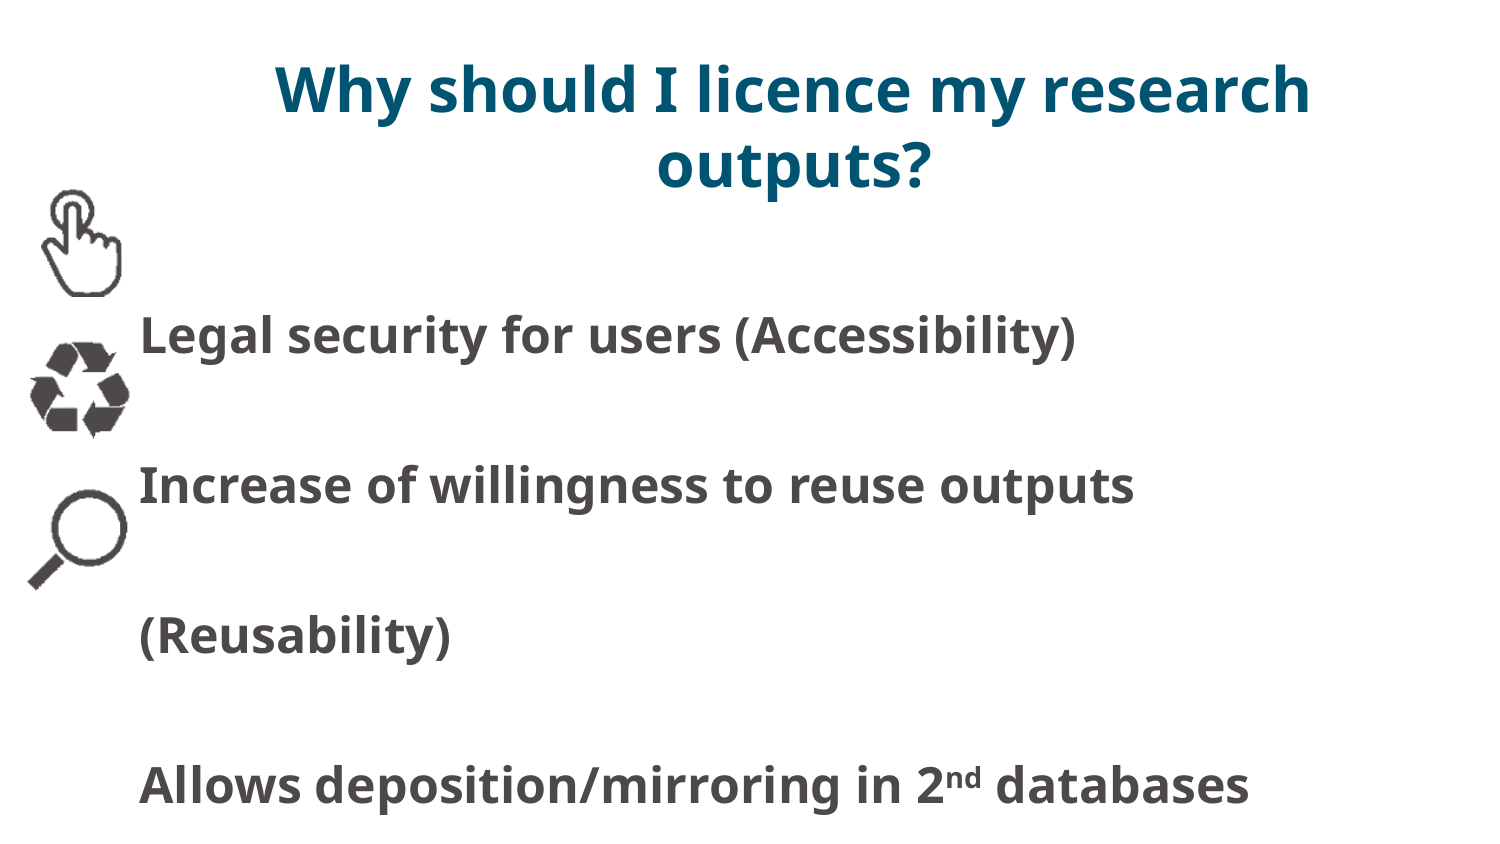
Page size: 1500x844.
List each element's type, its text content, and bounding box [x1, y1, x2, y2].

text_box Legal security for users (Accessibility) Increase of willingness to reuse outputs (Reusability) Allows deposition/mirroring in 2nd databases (Findability) [128, 208, 1431, 837]
text_box Why should I licence my research outputs? [170, 44, 1419, 159]
picture [26, 487, 132, 595]
picture [26, 188, 132, 297]
picture [27, 332, 133, 443]
